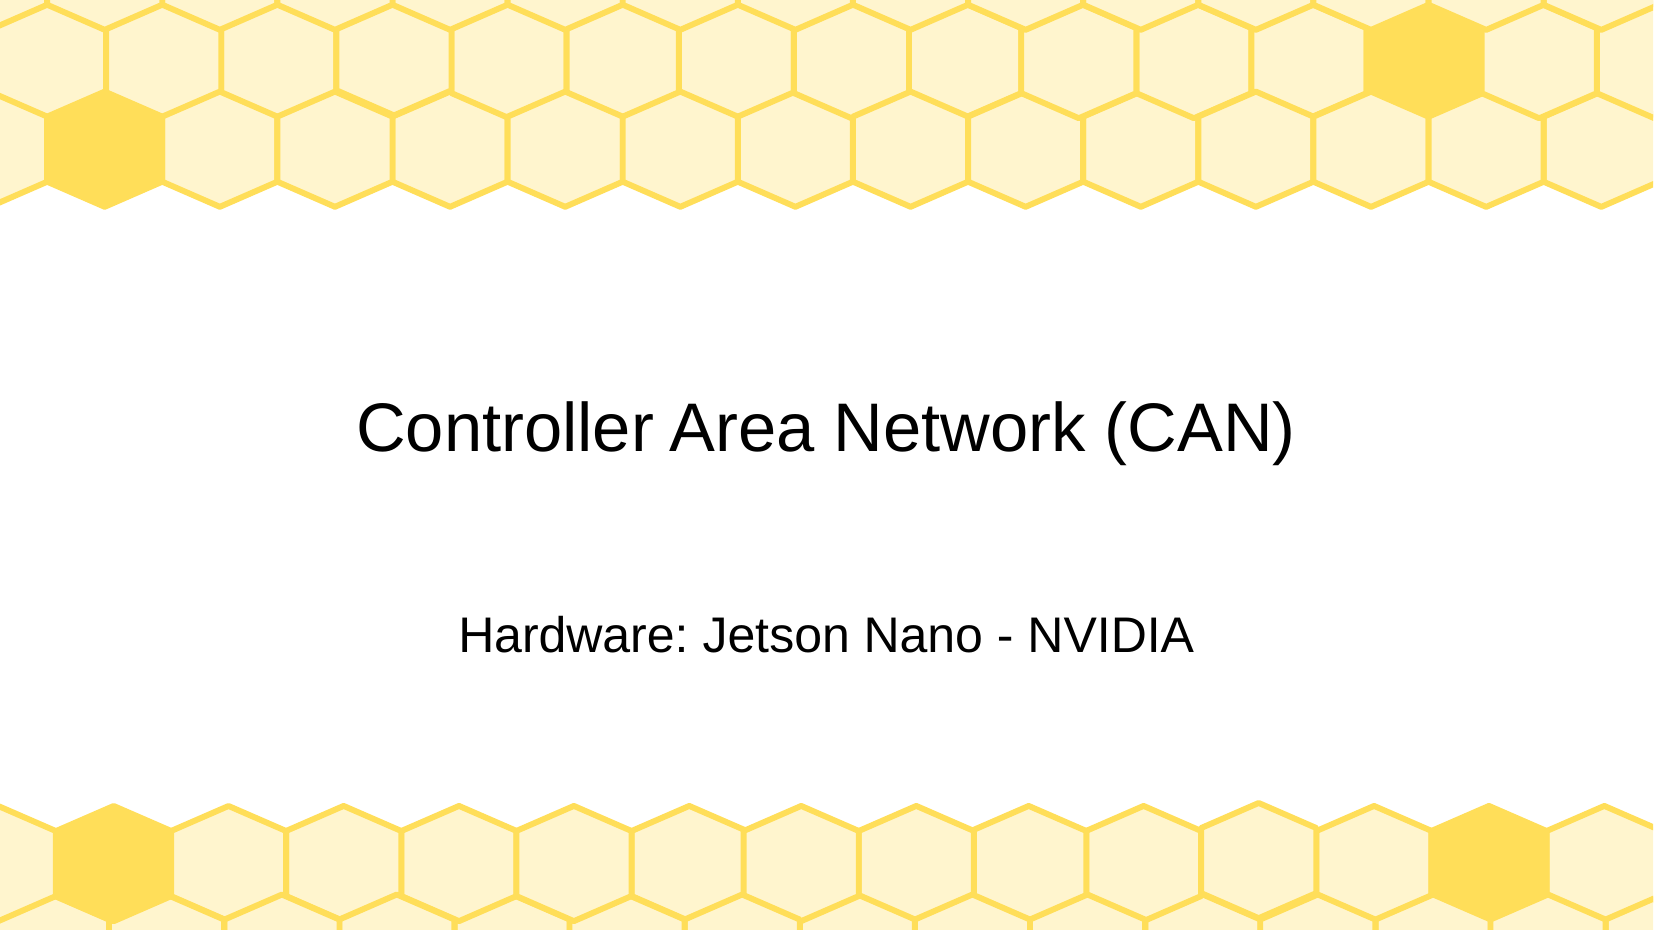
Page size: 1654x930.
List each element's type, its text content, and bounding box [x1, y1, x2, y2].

subtitle Hardware: Jetson Nano - NVIDIA [88, 560, 1565, 709]
title Controller Area Network (CAN) [88, 324, 1565, 532]
